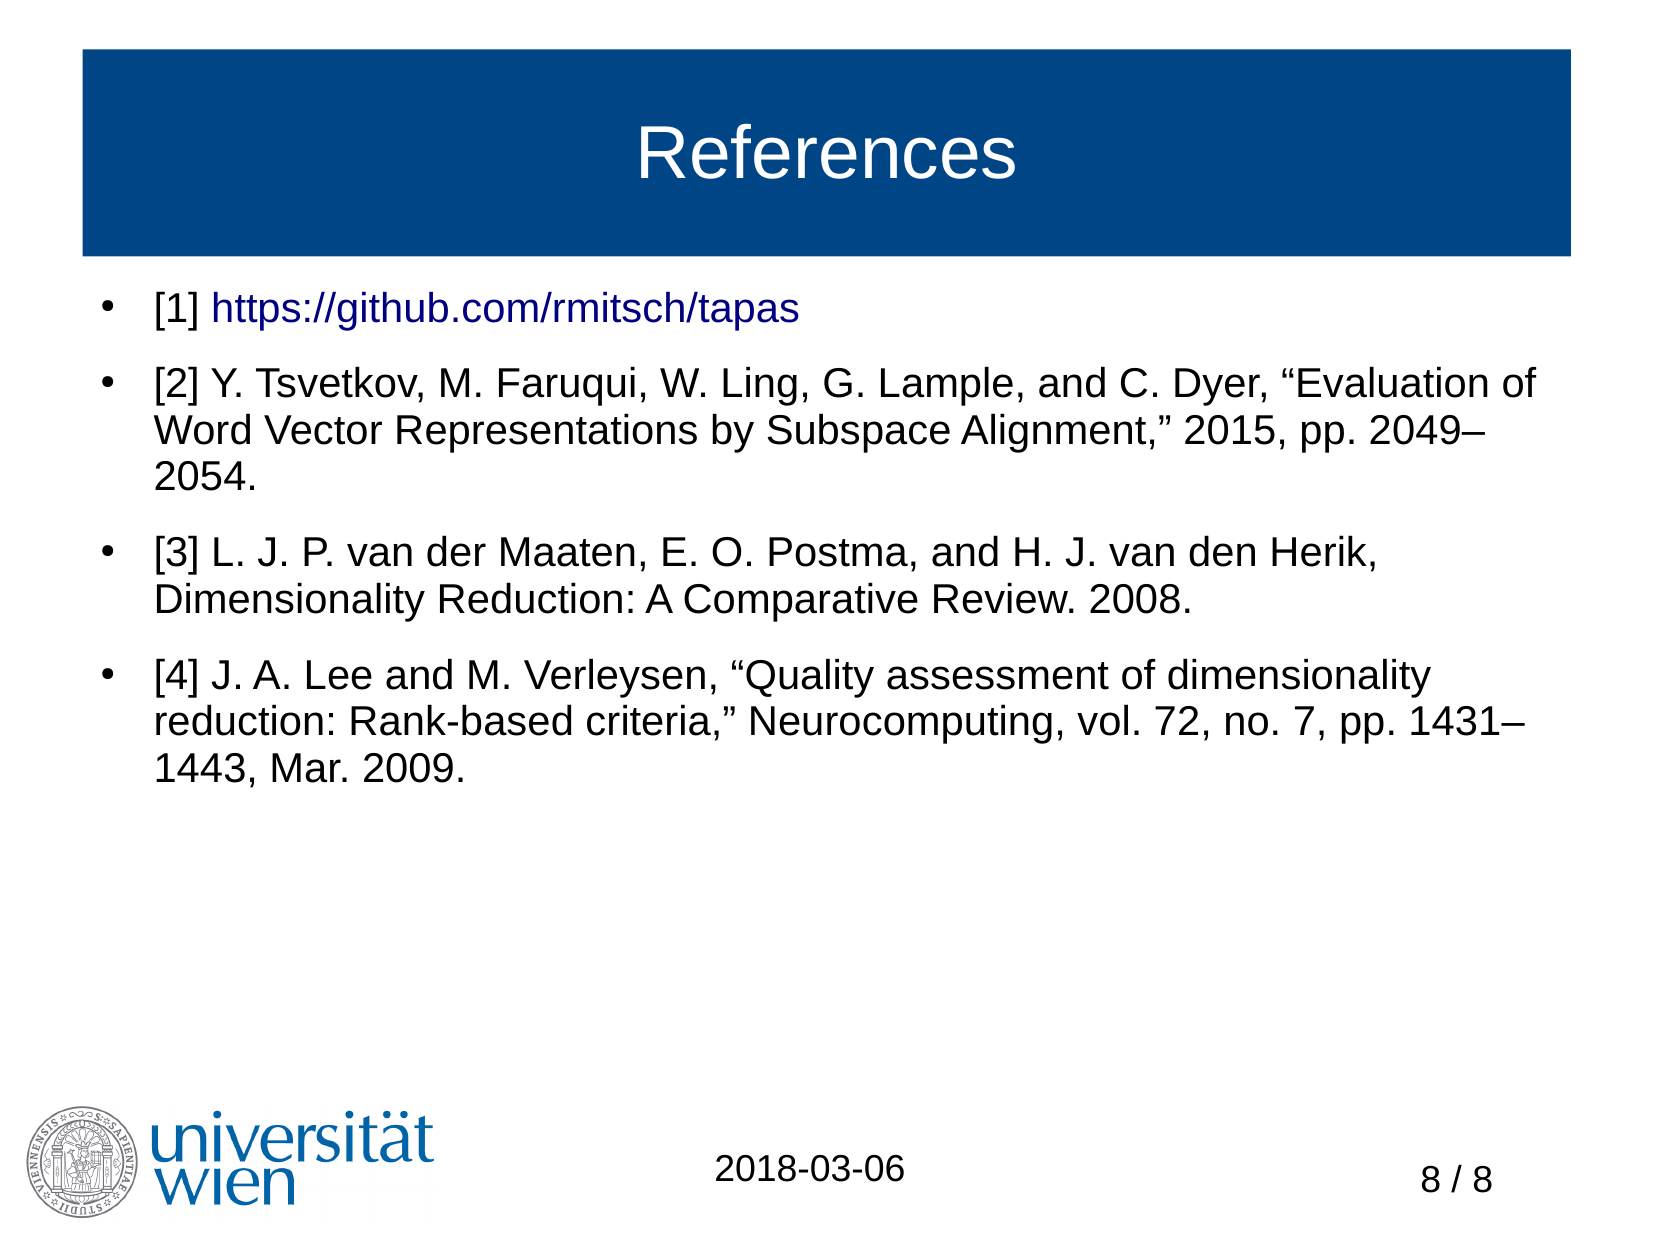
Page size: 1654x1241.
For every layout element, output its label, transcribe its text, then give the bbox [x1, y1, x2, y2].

list [1] https://github.com/rmitsch/tapas [2] Y. Tsvetkov, M. Faruqui, W. Ling, G. Lample, and C. Dyer, “Evaluation of Word Vector Representations by Subspace Alignment,” 2015, pp. 2049–2054. [3] L. J. P. van der Maaten, E. O. Postma, and H. J. van den Herik, Dimensionality Reduction: A Comparative Review. 2008. [4] J. A. Lee and M. Verleysen, “Quality assessment of dimensionality reduction: Rank-based criteria,” Neurocomputing, vol. 72, no. 7, pp. 1431–1443, Mar. 2009. [82, 284, 1571, 1103]
title References [82, 49, 1571, 257]
picture [23, 1104, 438, 1221]
